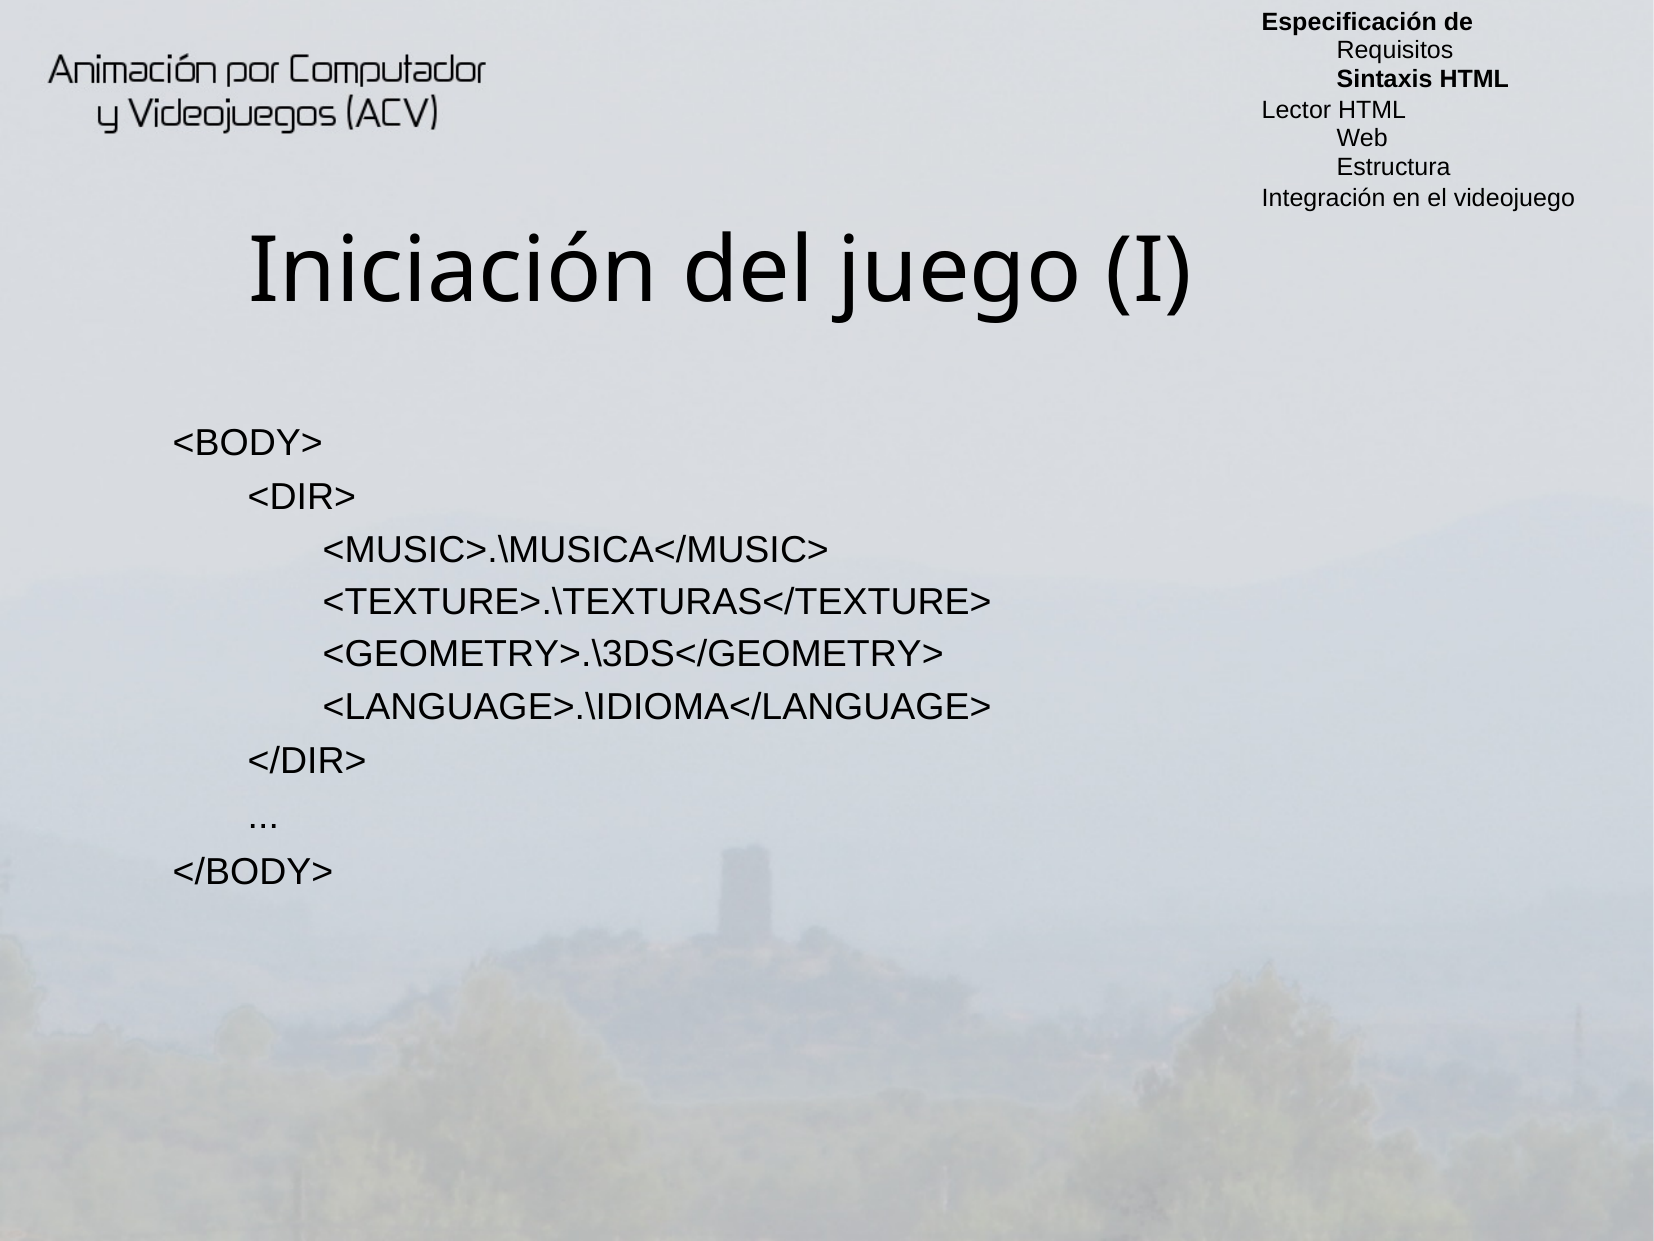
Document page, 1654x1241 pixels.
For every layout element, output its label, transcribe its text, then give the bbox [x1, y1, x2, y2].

title Iniciación del juego (I) [83, 169, 1359, 362]
text_box Especificación de Requisitos Sintaxis HTML Lector HTML Web Estructura Integración en el videojuego [1171, 0, 1653, 326]
list <BODY> <DIR> <MUSIC>.\MUSICA</MUSIC> <TEXTURE>.\TEXTURAS</TEXTURE> <GEOMETRY>.\3DS</GEOMETRY> <LANGUAGE>.\IDIOMA</LANGUAGE> </DIR> ... </BODY> [82, 334, 1595, 901]
picture [0, 0, 1654, 1241]
